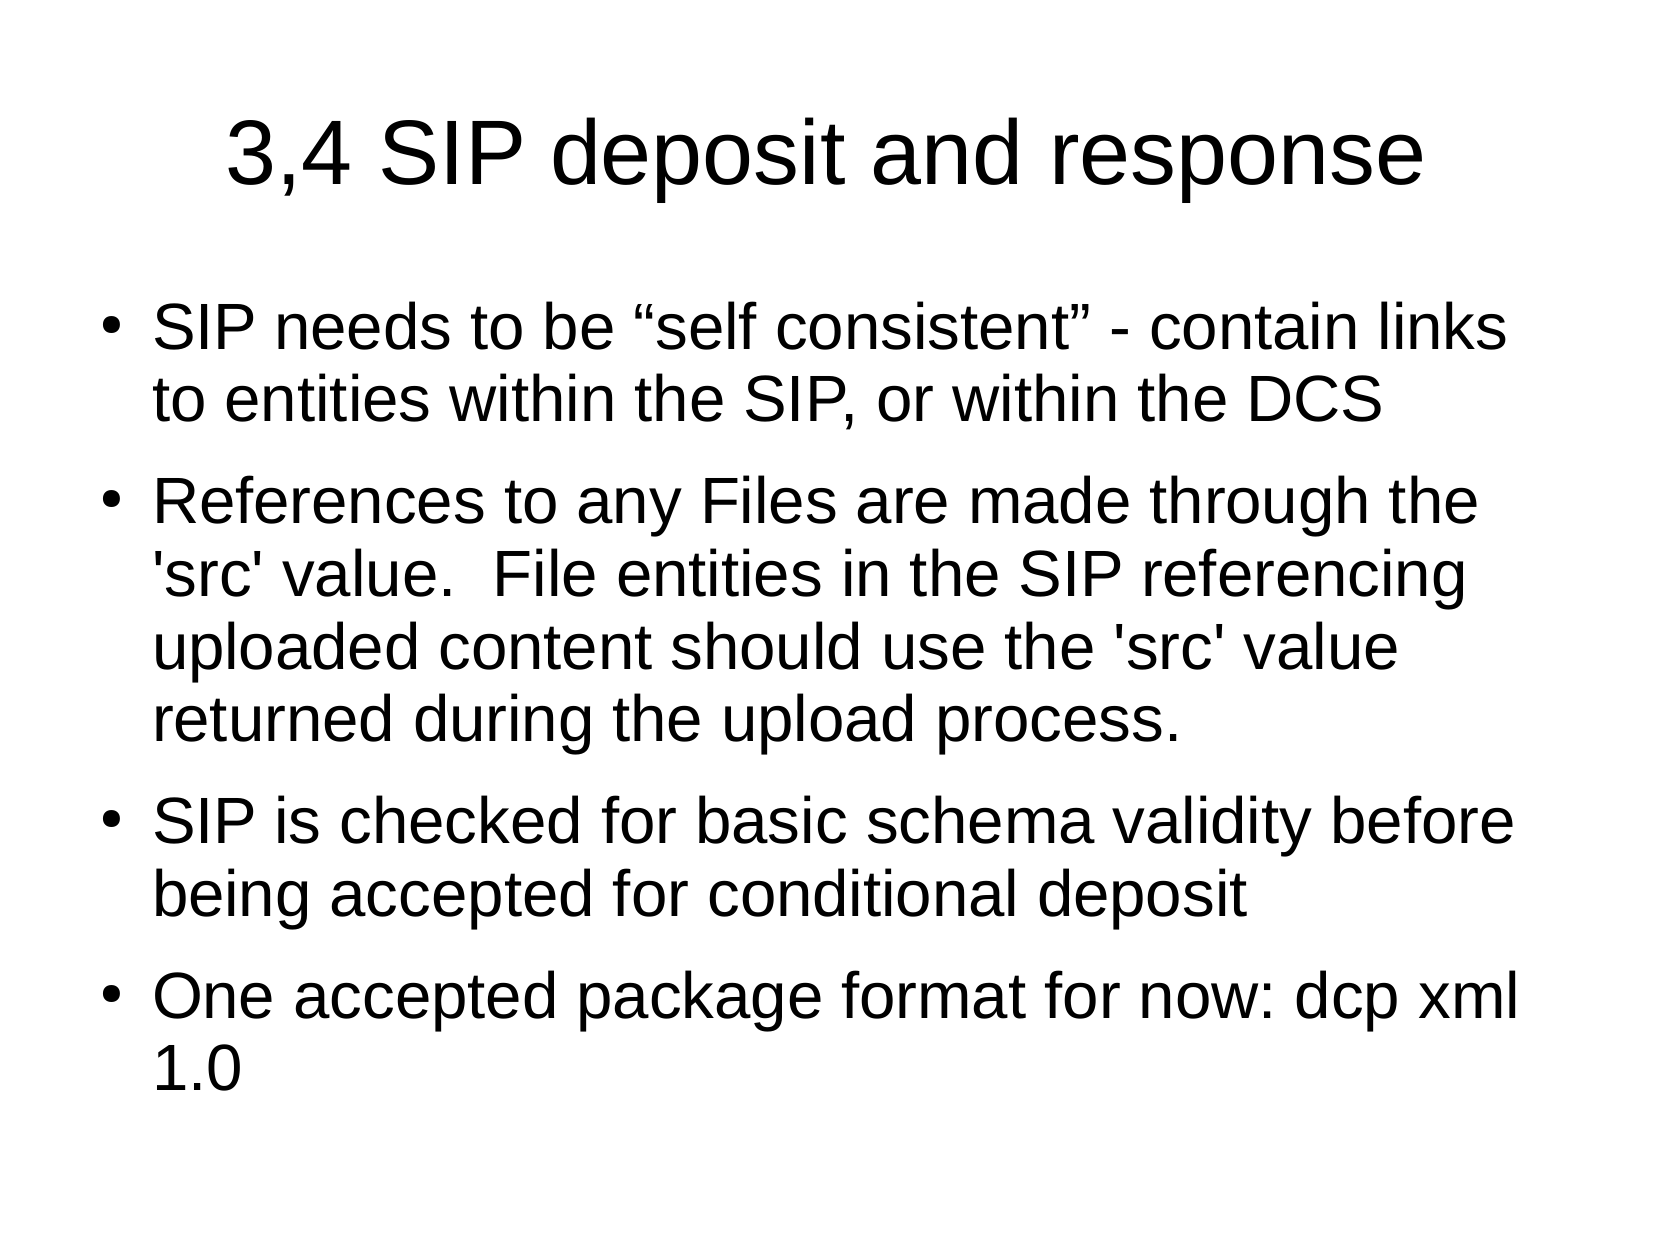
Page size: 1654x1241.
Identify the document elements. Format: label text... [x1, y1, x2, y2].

title 3,4 SIP deposit and response [82, 56, 1571, 250]
list SIP needs to be “self consistent” - contain links to entities within the SIP, or within the DCS References to any Files are made through the 'src' value. File entities in the SIP referencing uploaded content should use the 'src' value returned during the upload process. SIP is checked for basic schema validity before being accepted for conditional deposit One accepted package format for now: dcp xml 1.0 [82, 290, 1571, 1109]
